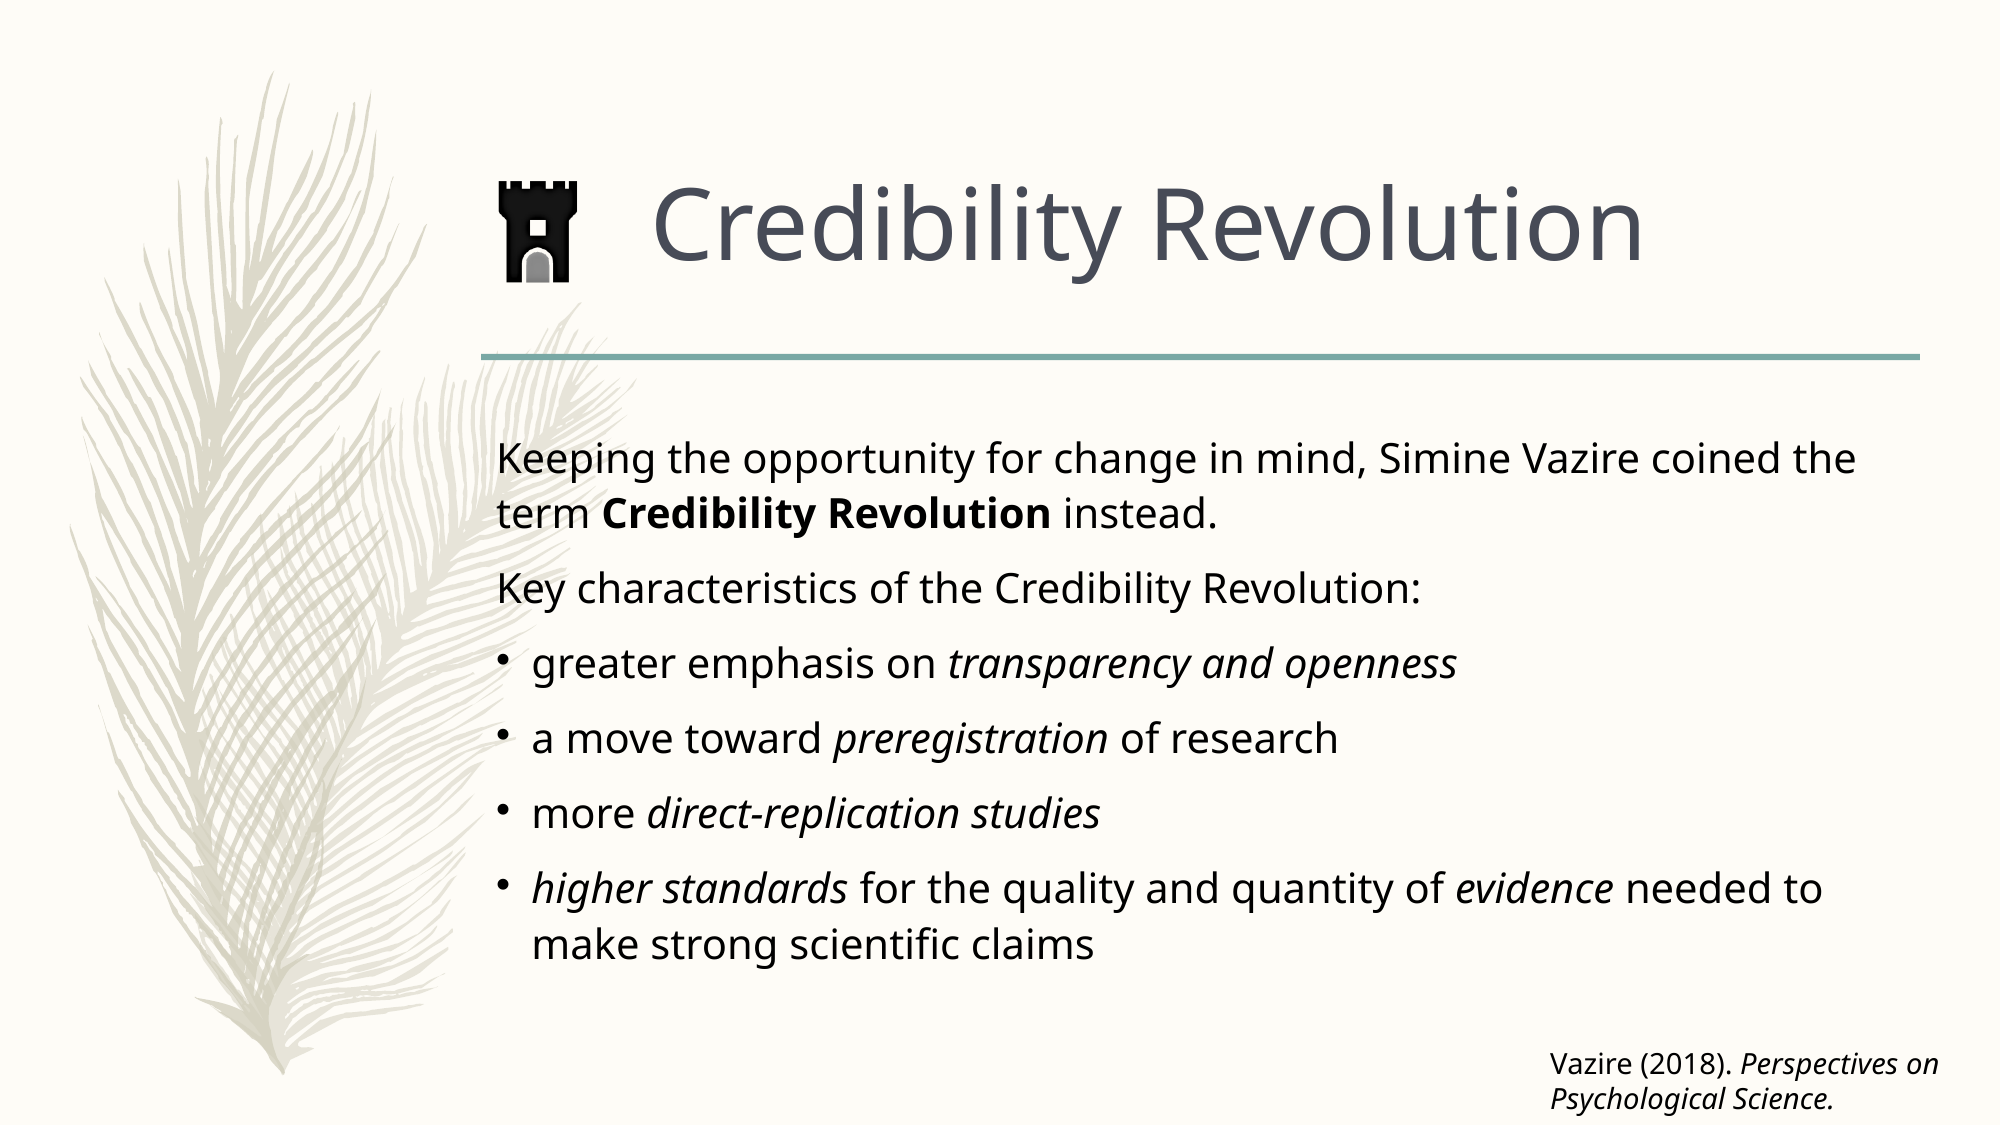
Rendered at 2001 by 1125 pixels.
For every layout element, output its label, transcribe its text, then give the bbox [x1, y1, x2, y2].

title Credibility Revolution [635, 157, 1920, 349]
text_box Vazire (2018). Perspectives on Psychological Science. [1535, 1037, 1979, 1123]
picture [482, 171, 595, 285]
list Keeping the opportunity for change in mind, Simine Vazire coined the term Credibility Revolution instead. Key characteristics of the Credibility Revolution: greater emphasis on transparency and openness a move toward preregistration of research more direct-replication studies higher standards for the quality and quantity of evidence needed to make strong scientific claims [481, 349, 1920, 1065]
